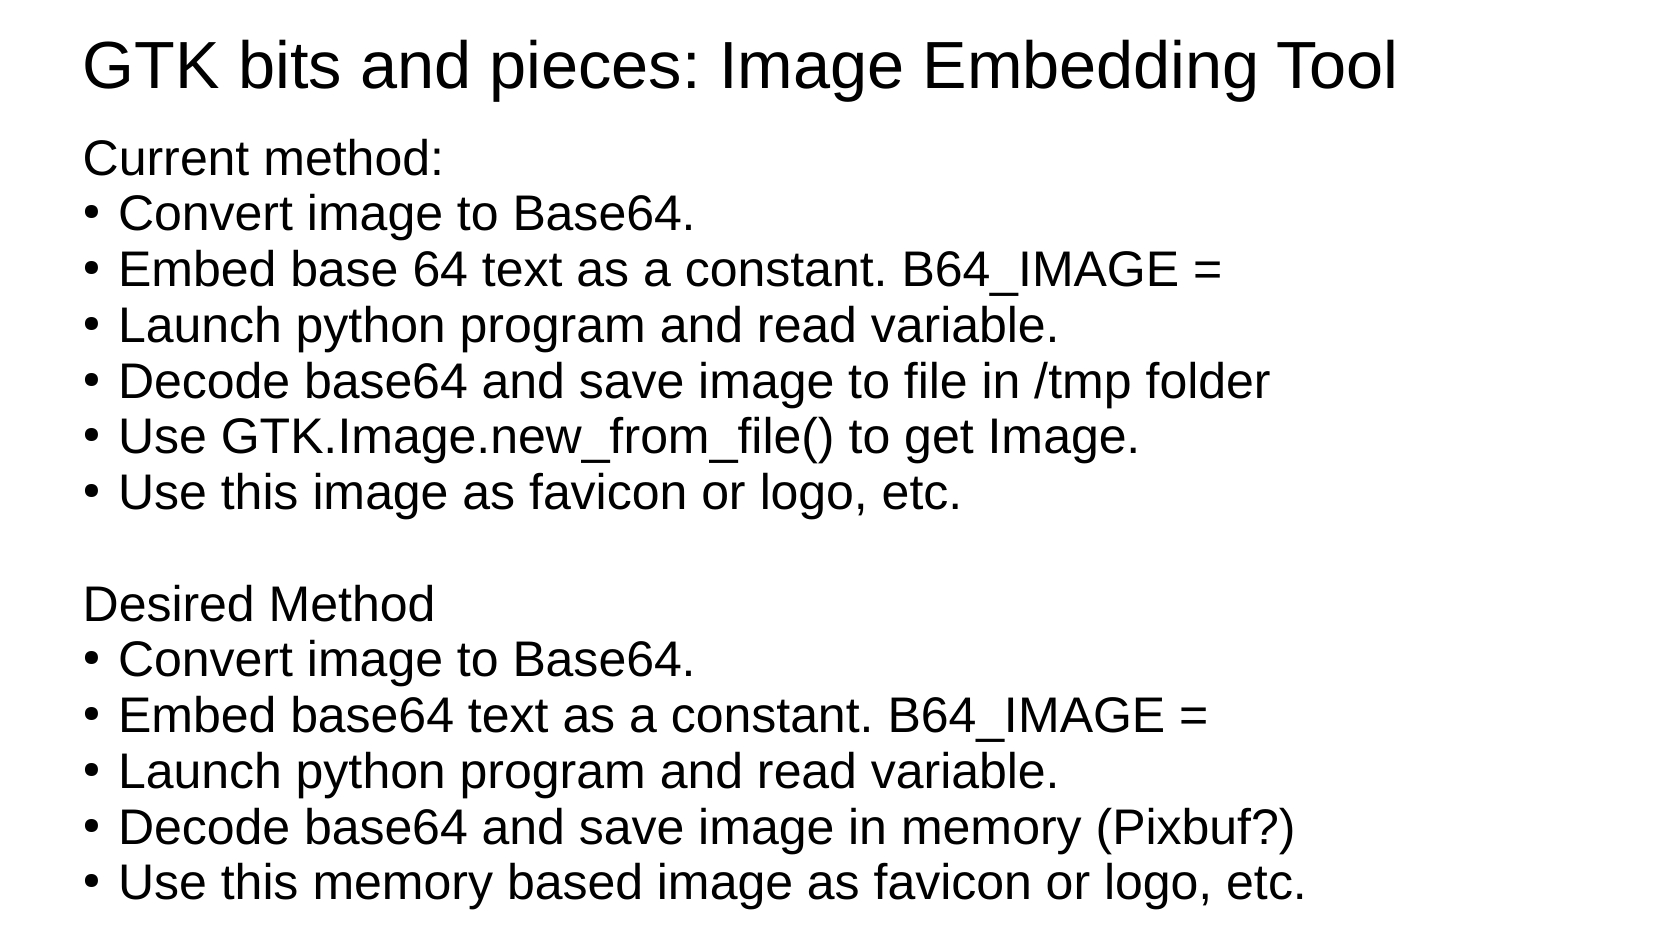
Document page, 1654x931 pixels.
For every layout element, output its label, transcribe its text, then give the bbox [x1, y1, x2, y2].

title GTK bits and pieces: Image Embedding Tool [82, 28, 1571, 104]
subtitle Current method: Convert image to Base64. Embed base 64 text as a constant. B64_IMAGE = Launch python program and read variable. Decode base64 and save image to file in /tmp folder Use GTK.Image.new_from_file() to get Image. Use this image as favicon or logo, etc. Desired Method Convert image to Base64. Embed base64 text as a constant. B64_IMAGE = Launch python program and read variable. Decode base64 and save image in memory (Pixbuf?) Use this memory based image as favicon or logo, etc. [82, 129, 1571, 911]
